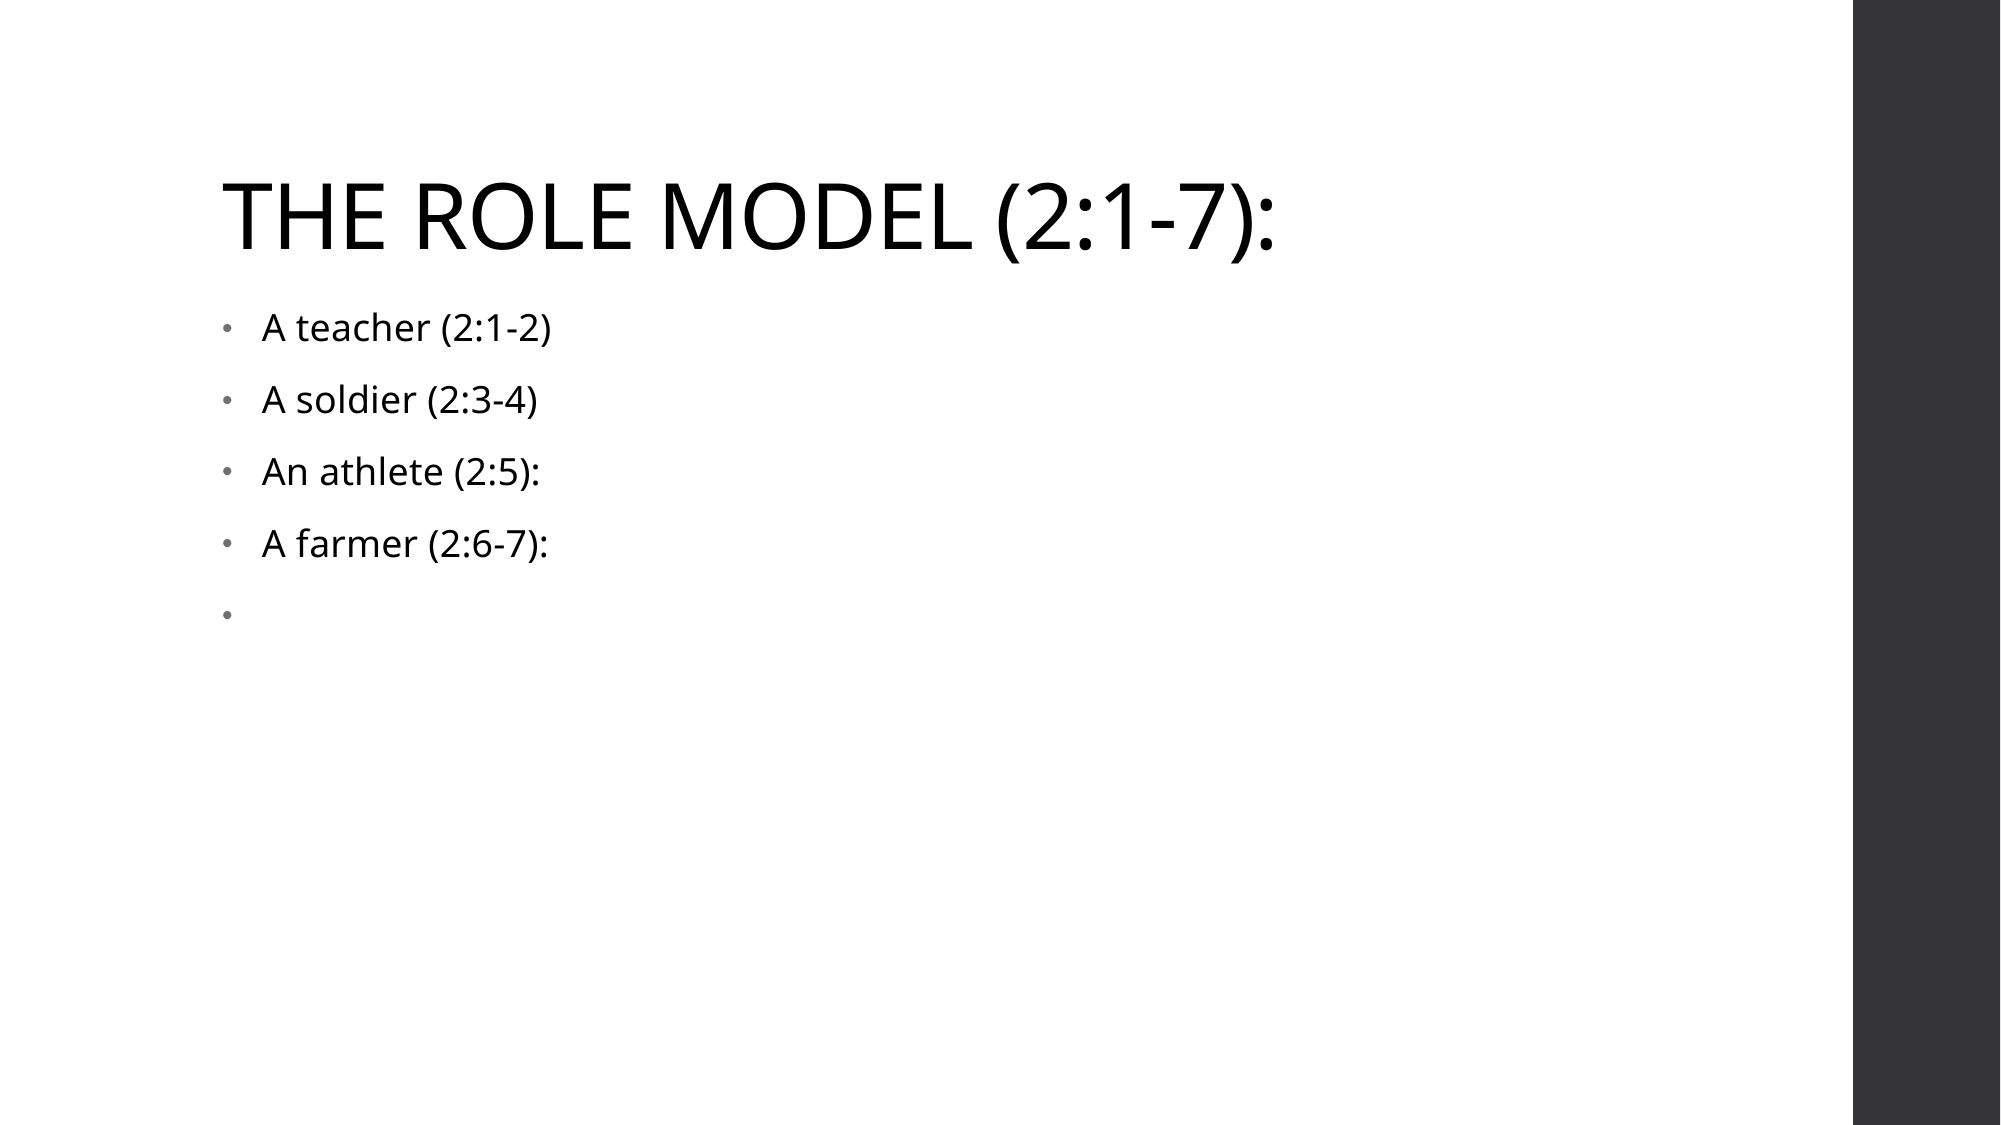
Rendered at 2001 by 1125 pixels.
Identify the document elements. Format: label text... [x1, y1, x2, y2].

list A teacher (2:1-2) A soldier (2:3-4) An athlete (2:5): A farmer (2:6-7): [206, 299, 1617, 1014]
title THE ROLE MODEL (2:1-7): [206, 60, 1797, 278]
